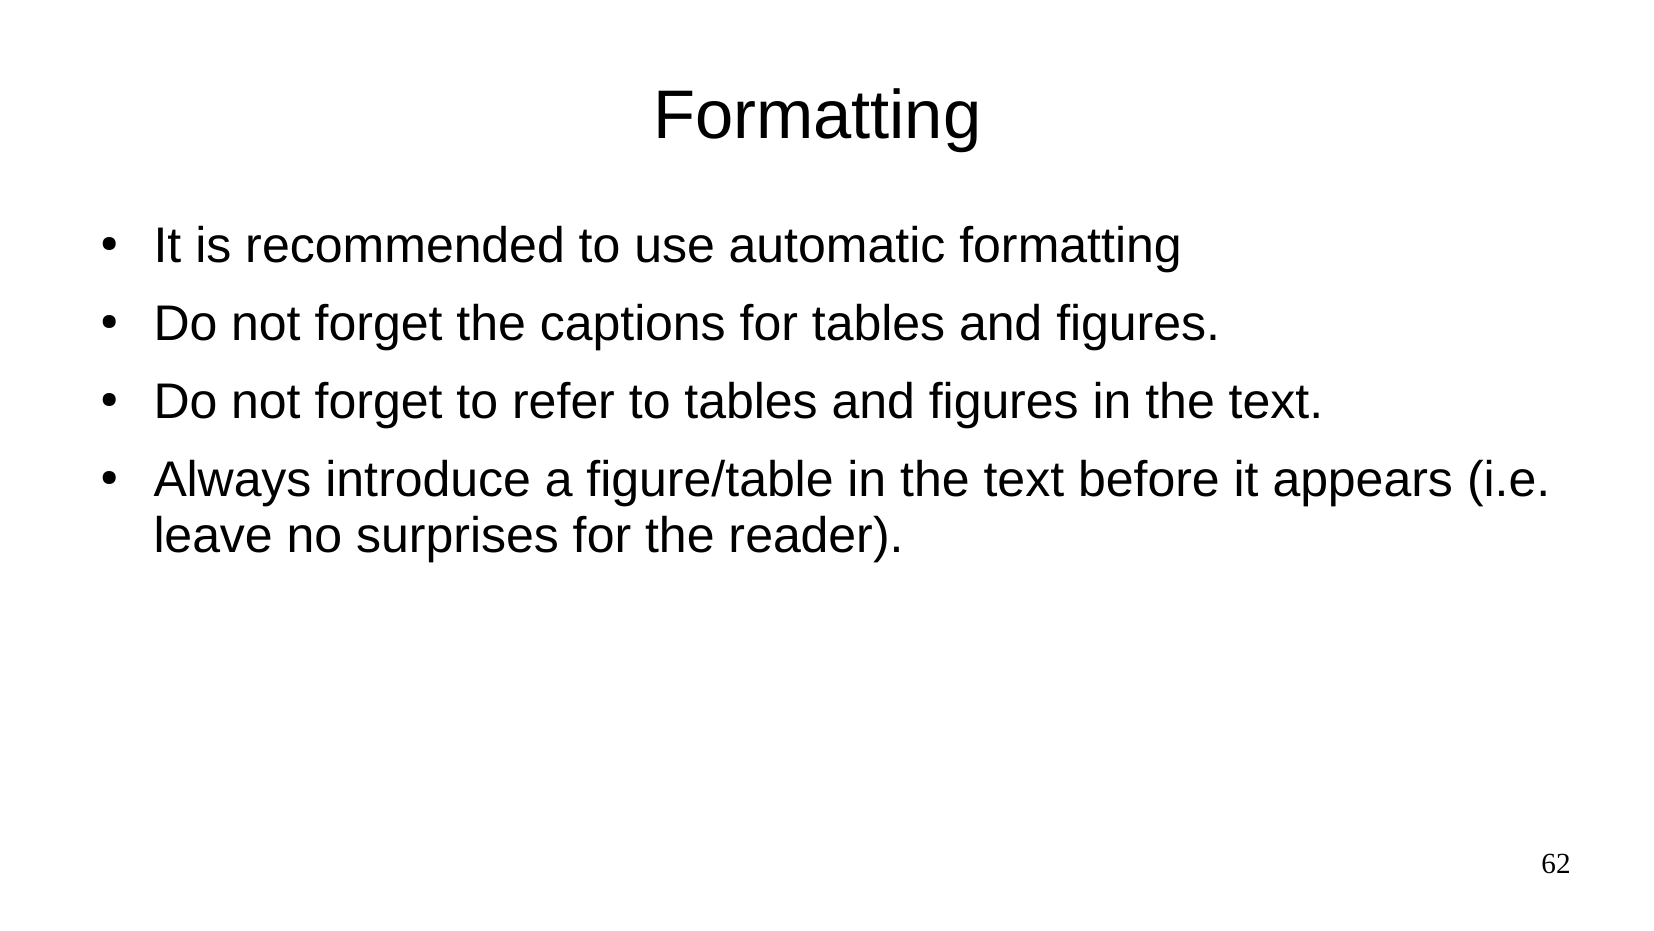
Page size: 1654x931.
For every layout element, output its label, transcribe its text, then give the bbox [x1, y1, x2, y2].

list It is recommended to use automatic formatting Do not forget the captions for tables and figures. Do not forget to refer to tables and figures in the text. Always introduce a figure/table in the text before it appears (i.e. leave no surprises for the reader). [82, 217, 1571, 758]
title Formatting [82, 37, 1571, 193]
